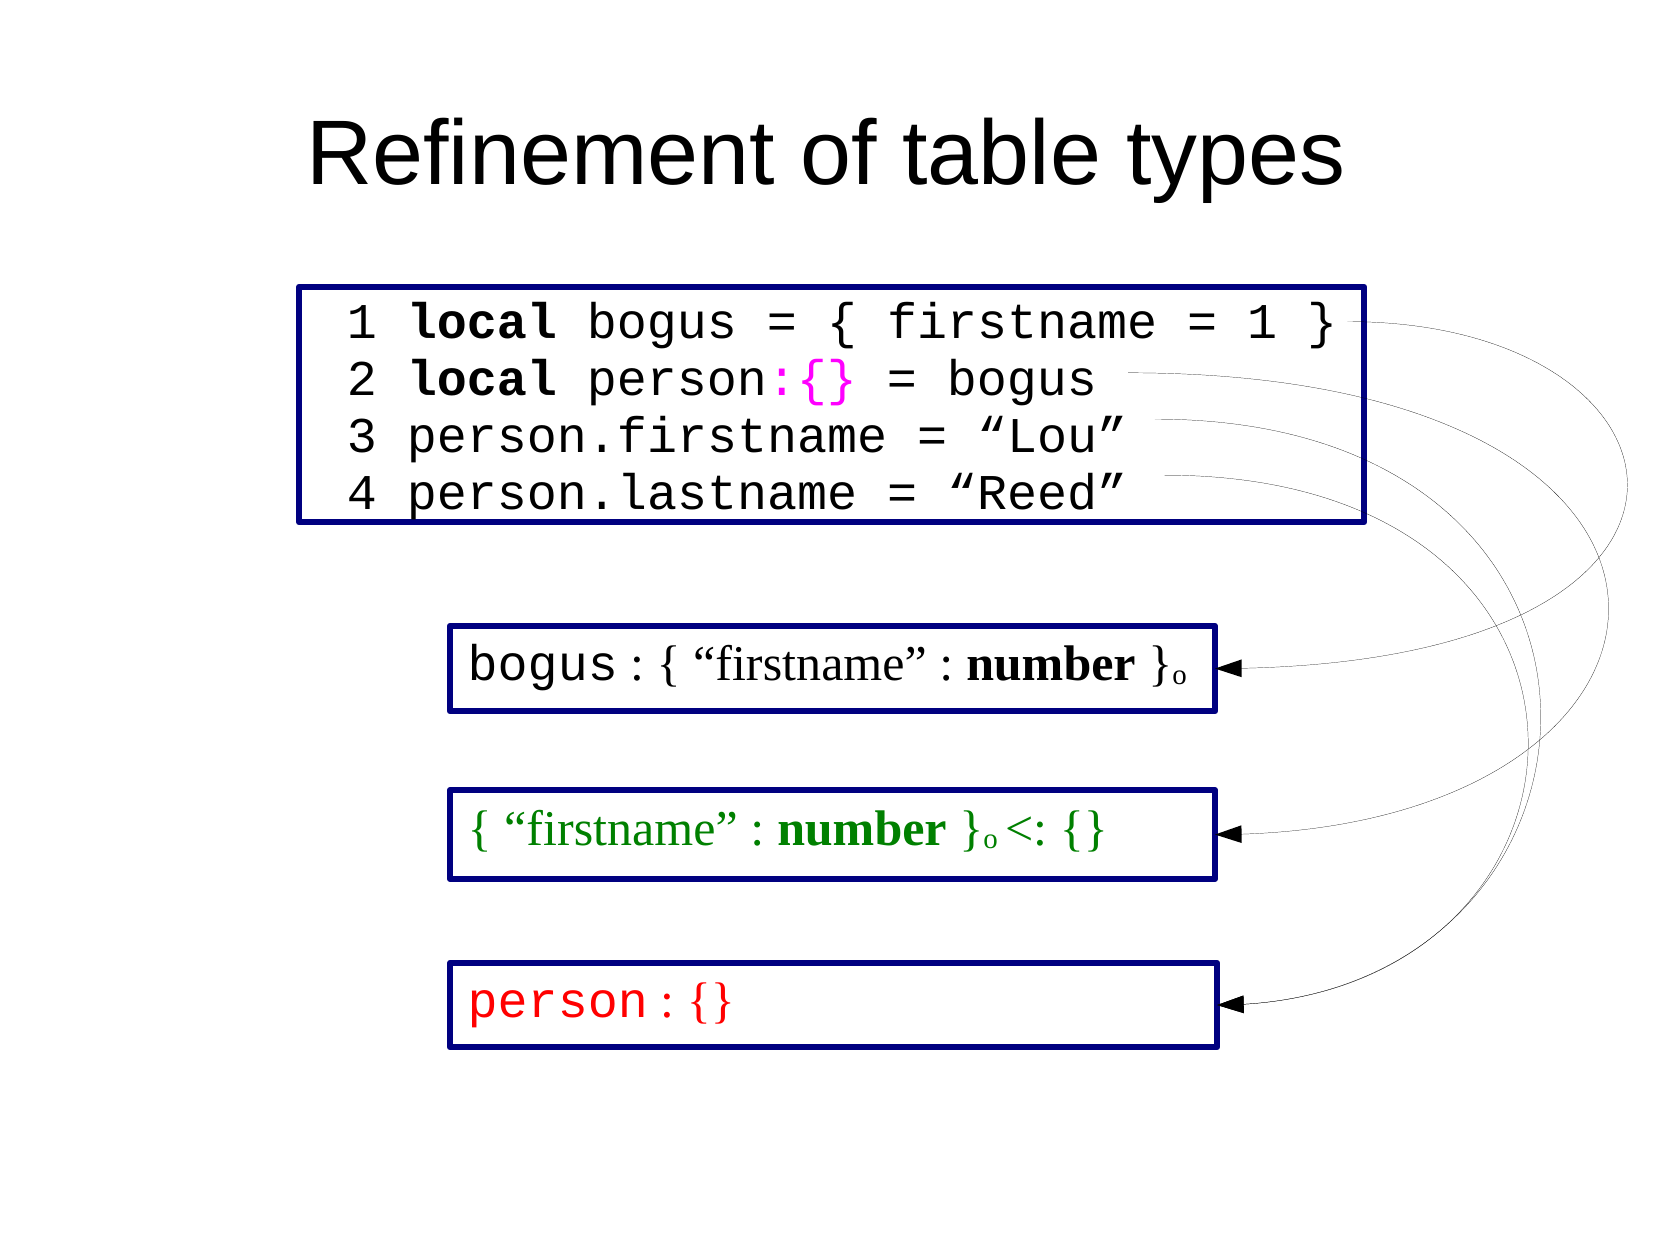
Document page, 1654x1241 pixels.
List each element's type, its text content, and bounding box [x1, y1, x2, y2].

text_box bogus : { “firstname” : number }o [450, 625, 1216, 712]
text_box 1 local bogus = { firstname = 1 } 2 local person:{} = bogus 3 person.firstname = “Lou” 4 person.lastname = “Reed” [299, 286, 1365, 523]
text_box person : {} [450, 962, 1218, 1048]
text_box { “firstname” : number }o <: {} [450, 790, 1216, 880]
title Refinement of table types [82, 49, 1571, 257]
